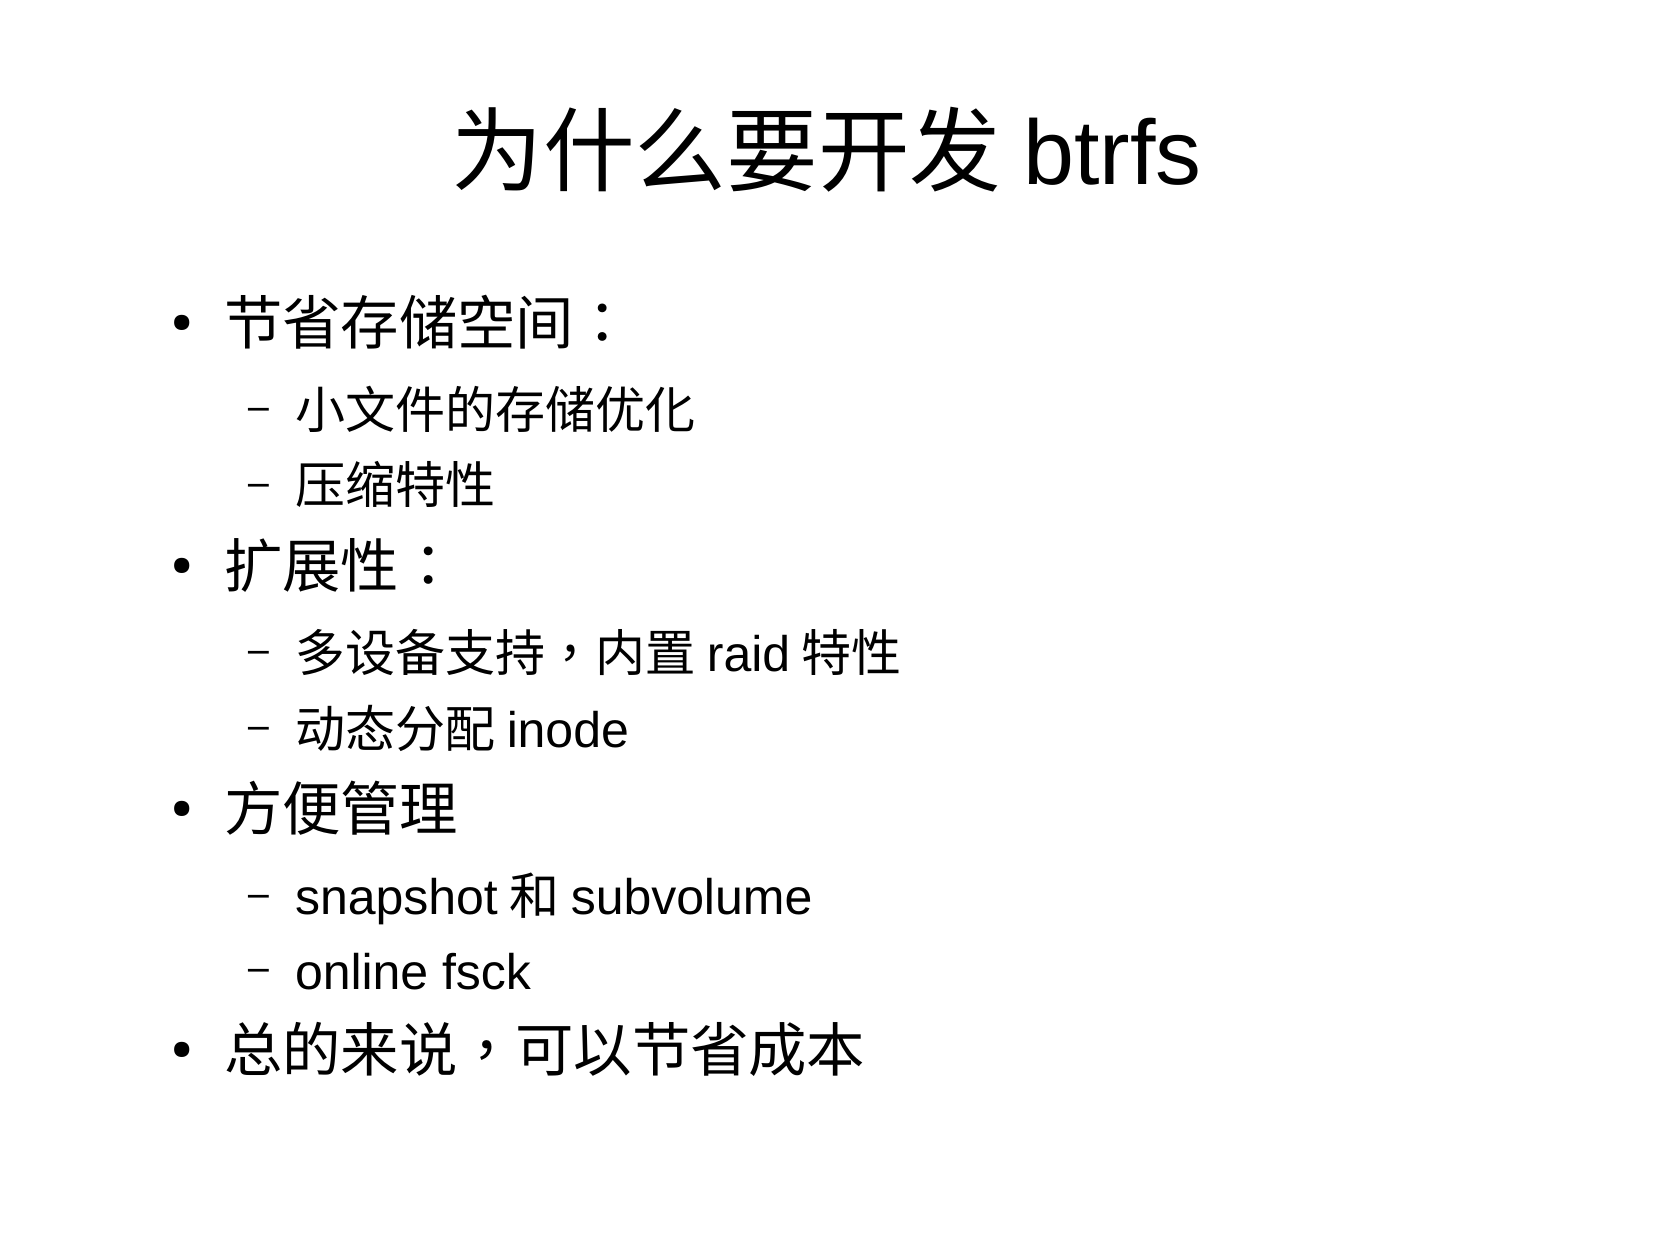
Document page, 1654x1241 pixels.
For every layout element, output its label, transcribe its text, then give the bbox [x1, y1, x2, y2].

list 节省存储空间： 小文件的存储优化 压缩特性 扩展性： 多设备支持，内置raid特性 动态分配inode 方便管理 snapshot和subvolume online fsck 总的来说，可以节省成本 [82, 290, 1571, 1109]
title 为什么要开发btrfs [82, 56, 1571, 250]
